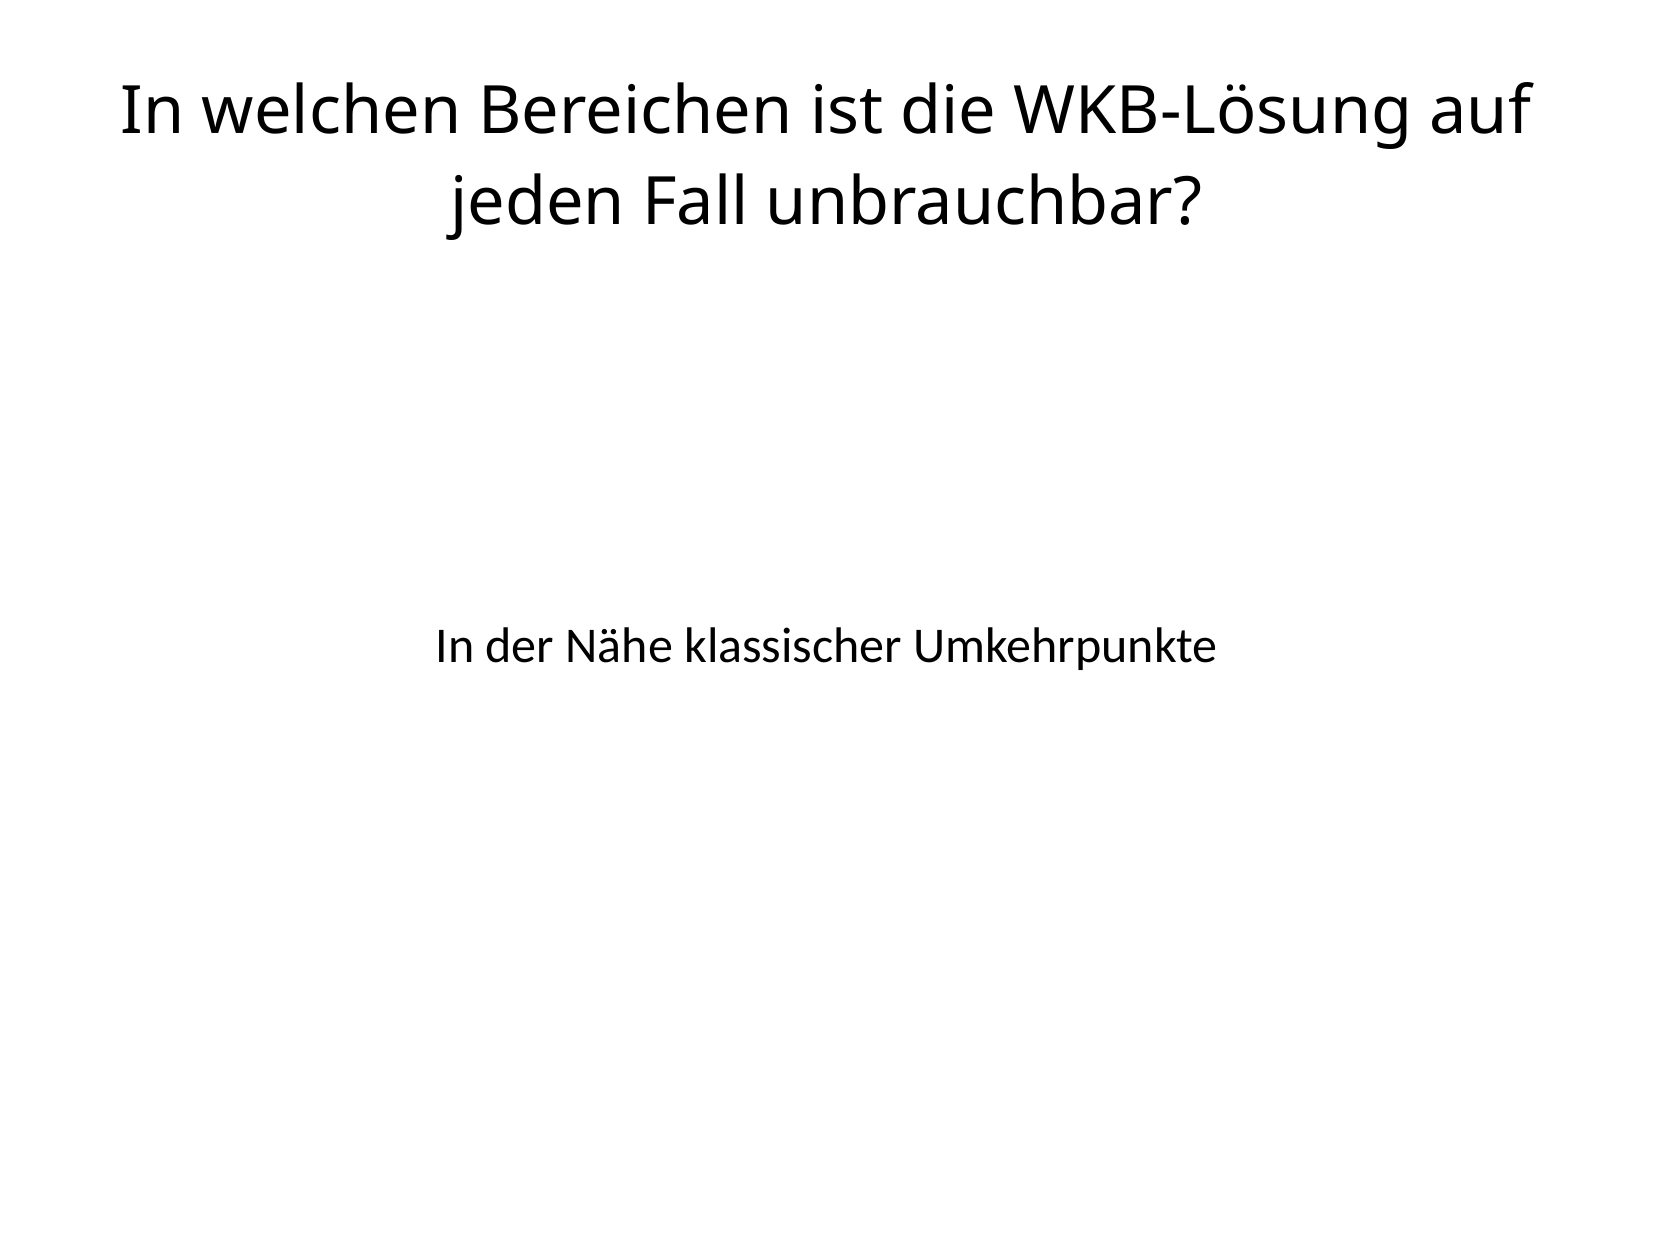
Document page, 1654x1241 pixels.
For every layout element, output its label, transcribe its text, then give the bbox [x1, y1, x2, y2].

subtitle In der Nähe klassischer Umkehrpunkte [82, 290, 1571, 1010]
title In welchen Bereichen ist die WKB-Lösung auf jeden Fall unbrauchbar? [82, 49, 1571, 257]
